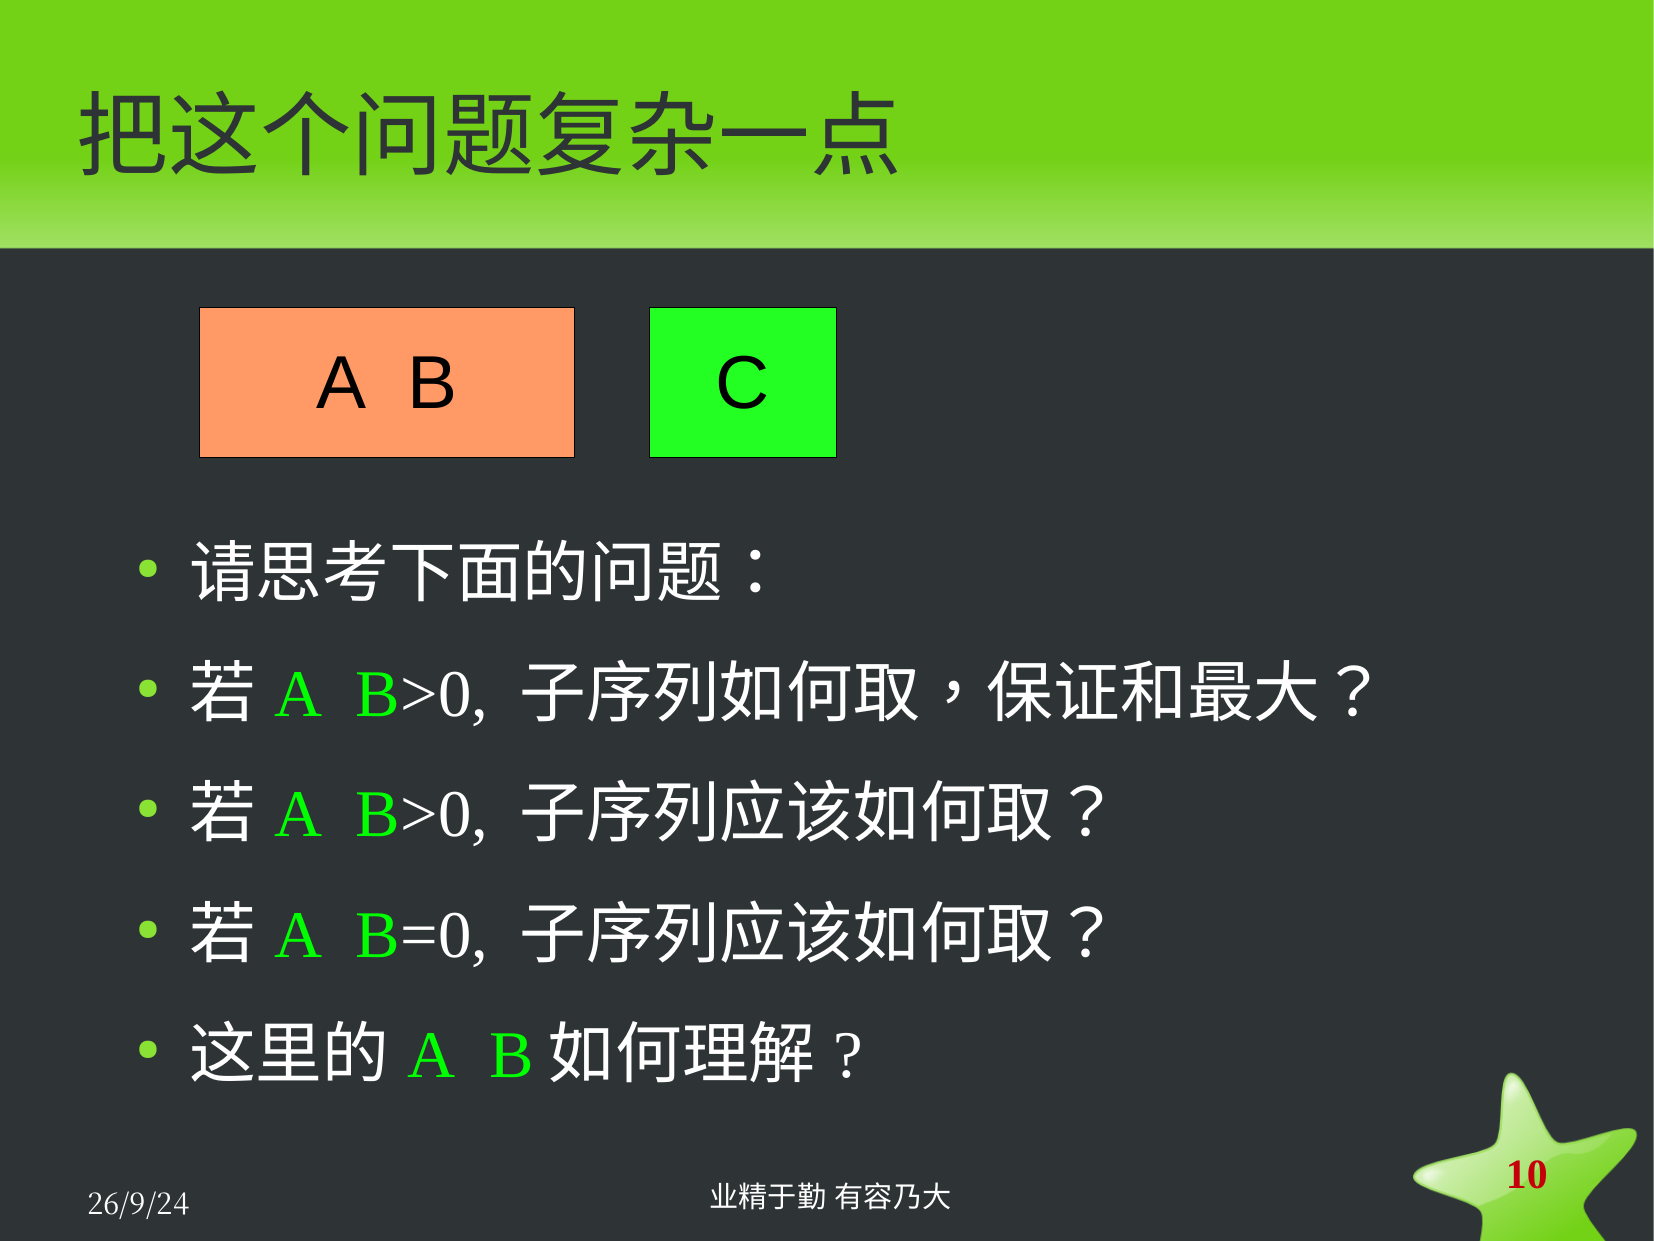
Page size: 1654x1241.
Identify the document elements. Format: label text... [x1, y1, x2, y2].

picture [0, 0, 1654, 1241]
text_box A B [199, 307, 575, 458]
title 把这个问题复杂一点 [76, 29, 1565, 237]
list 请思考下面的问题： 若A B>0, 子序列如何取，保证和最大？ 若A B>0, 子序列应该如何取？ 若A B=0, 子序列应该如何取？ 这里的A B如何理解? [82, 525, 1571, 1109]
text_box C [649, 307, 837, 458]
